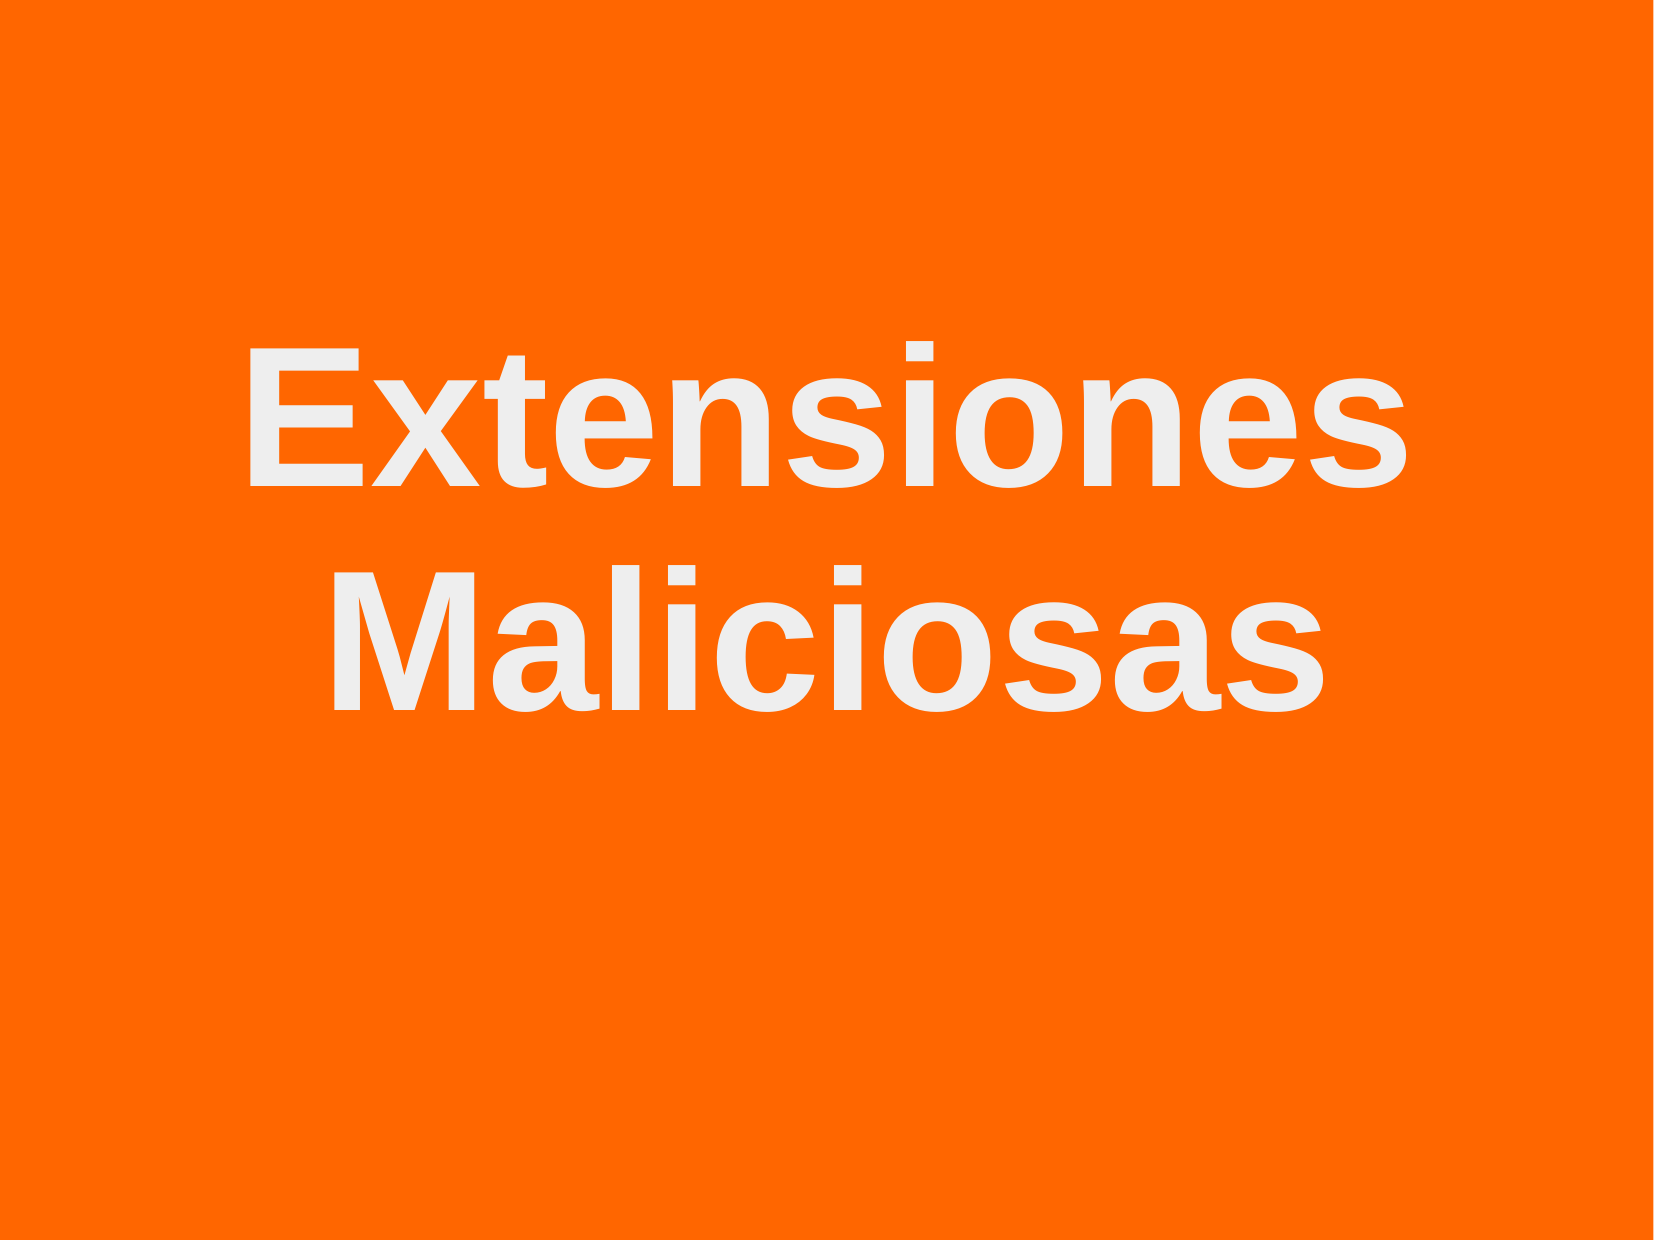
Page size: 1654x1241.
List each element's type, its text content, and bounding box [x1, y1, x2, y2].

subtitle Extensiones Maliciosas [82, 49, 1571, 1010]
